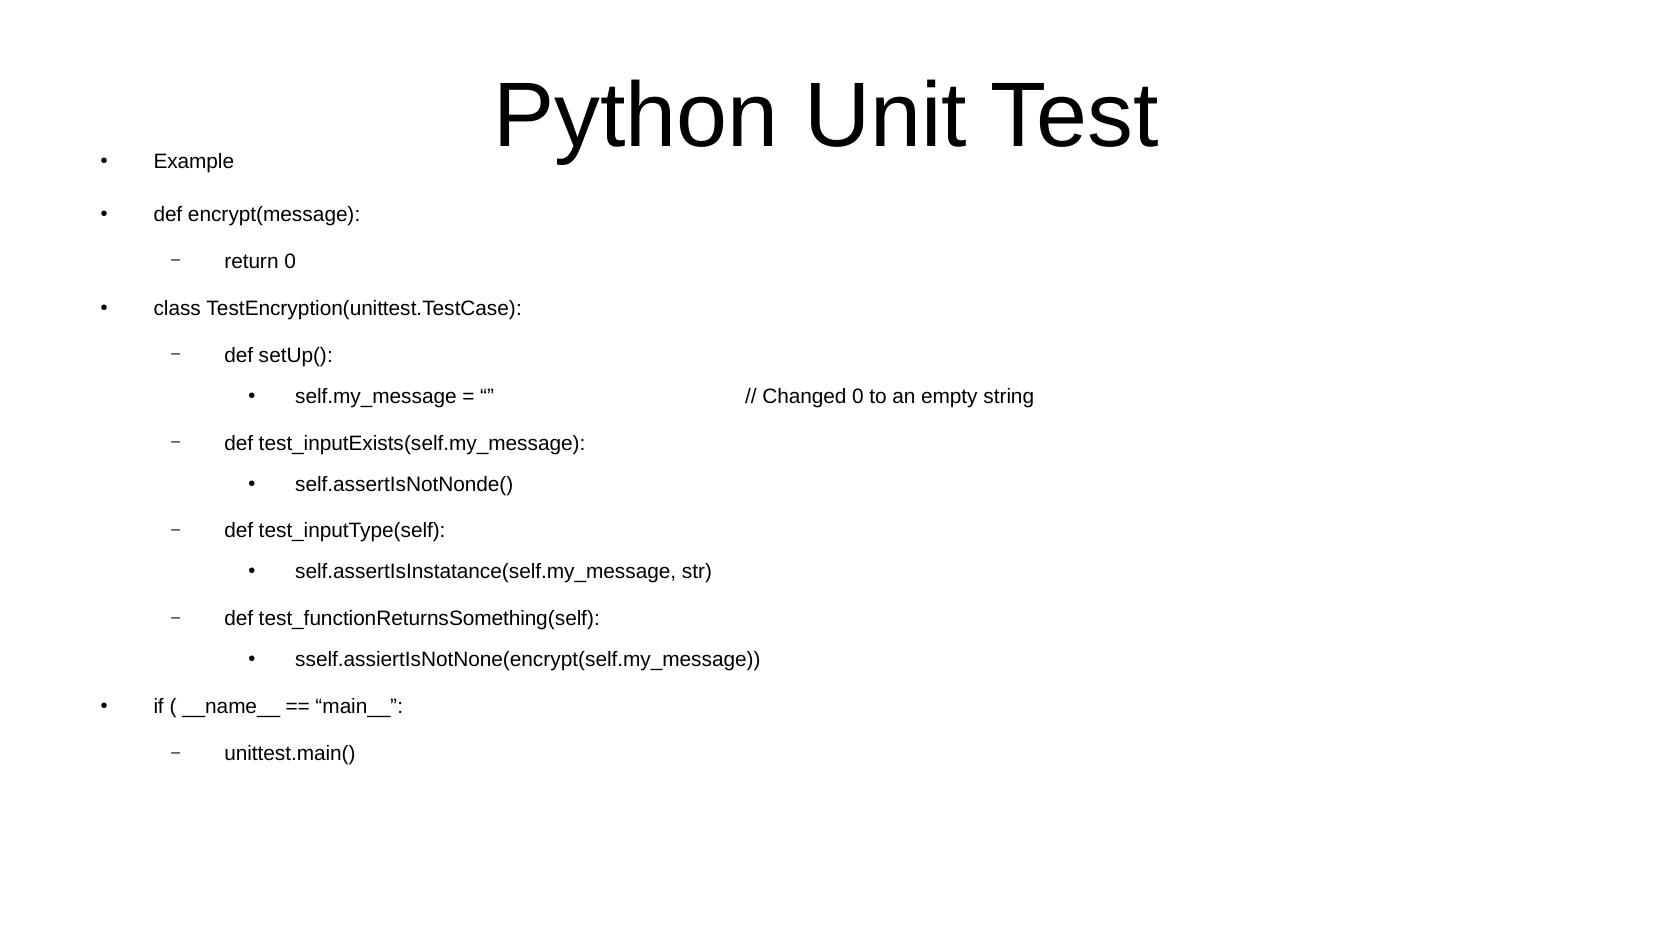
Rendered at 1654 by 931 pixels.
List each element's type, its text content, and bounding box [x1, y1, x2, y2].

title Python Unit Test [82, 37, 1571, 150]
list Example def encrypt(message): return 0 class TestEncryption(unittest.TestCase): def setUp(): self.my_message = “” // Changed 0 to an empty string def test_inputExists(self.my_message): self.assertIsNotNonde() def test_inputType(self): self.assertIsInstatance(self.my_message, str) def test_functionReturnsSomething(self): sself.assiertIsNotNone(encrypt(self.my_message)) if ( __name__ == “main__”: unittest.main() [82, 150, 1571, 916]
